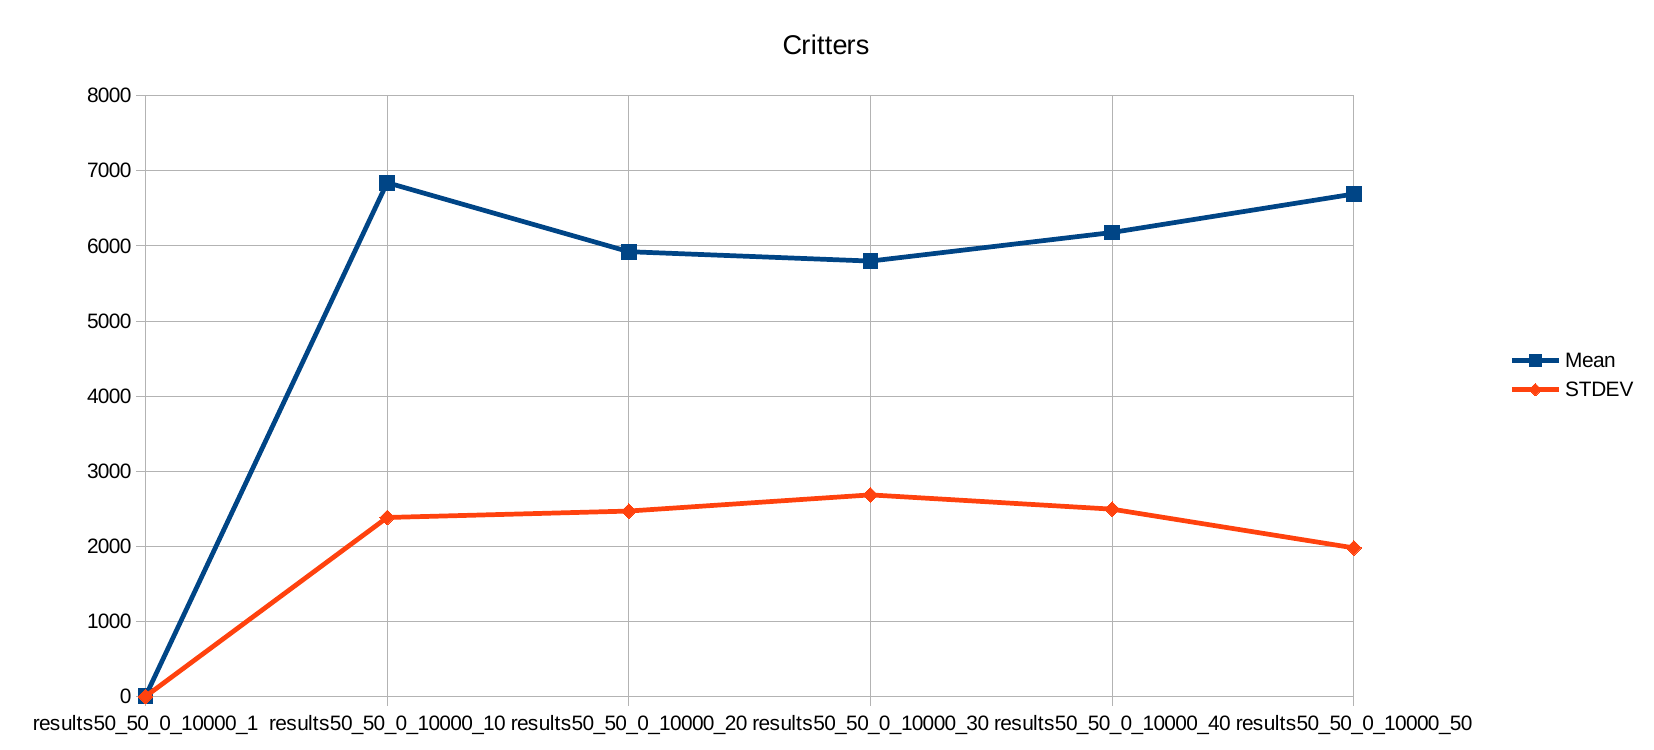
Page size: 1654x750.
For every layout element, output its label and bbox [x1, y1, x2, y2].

chart [0, 0, 1653, 750]
